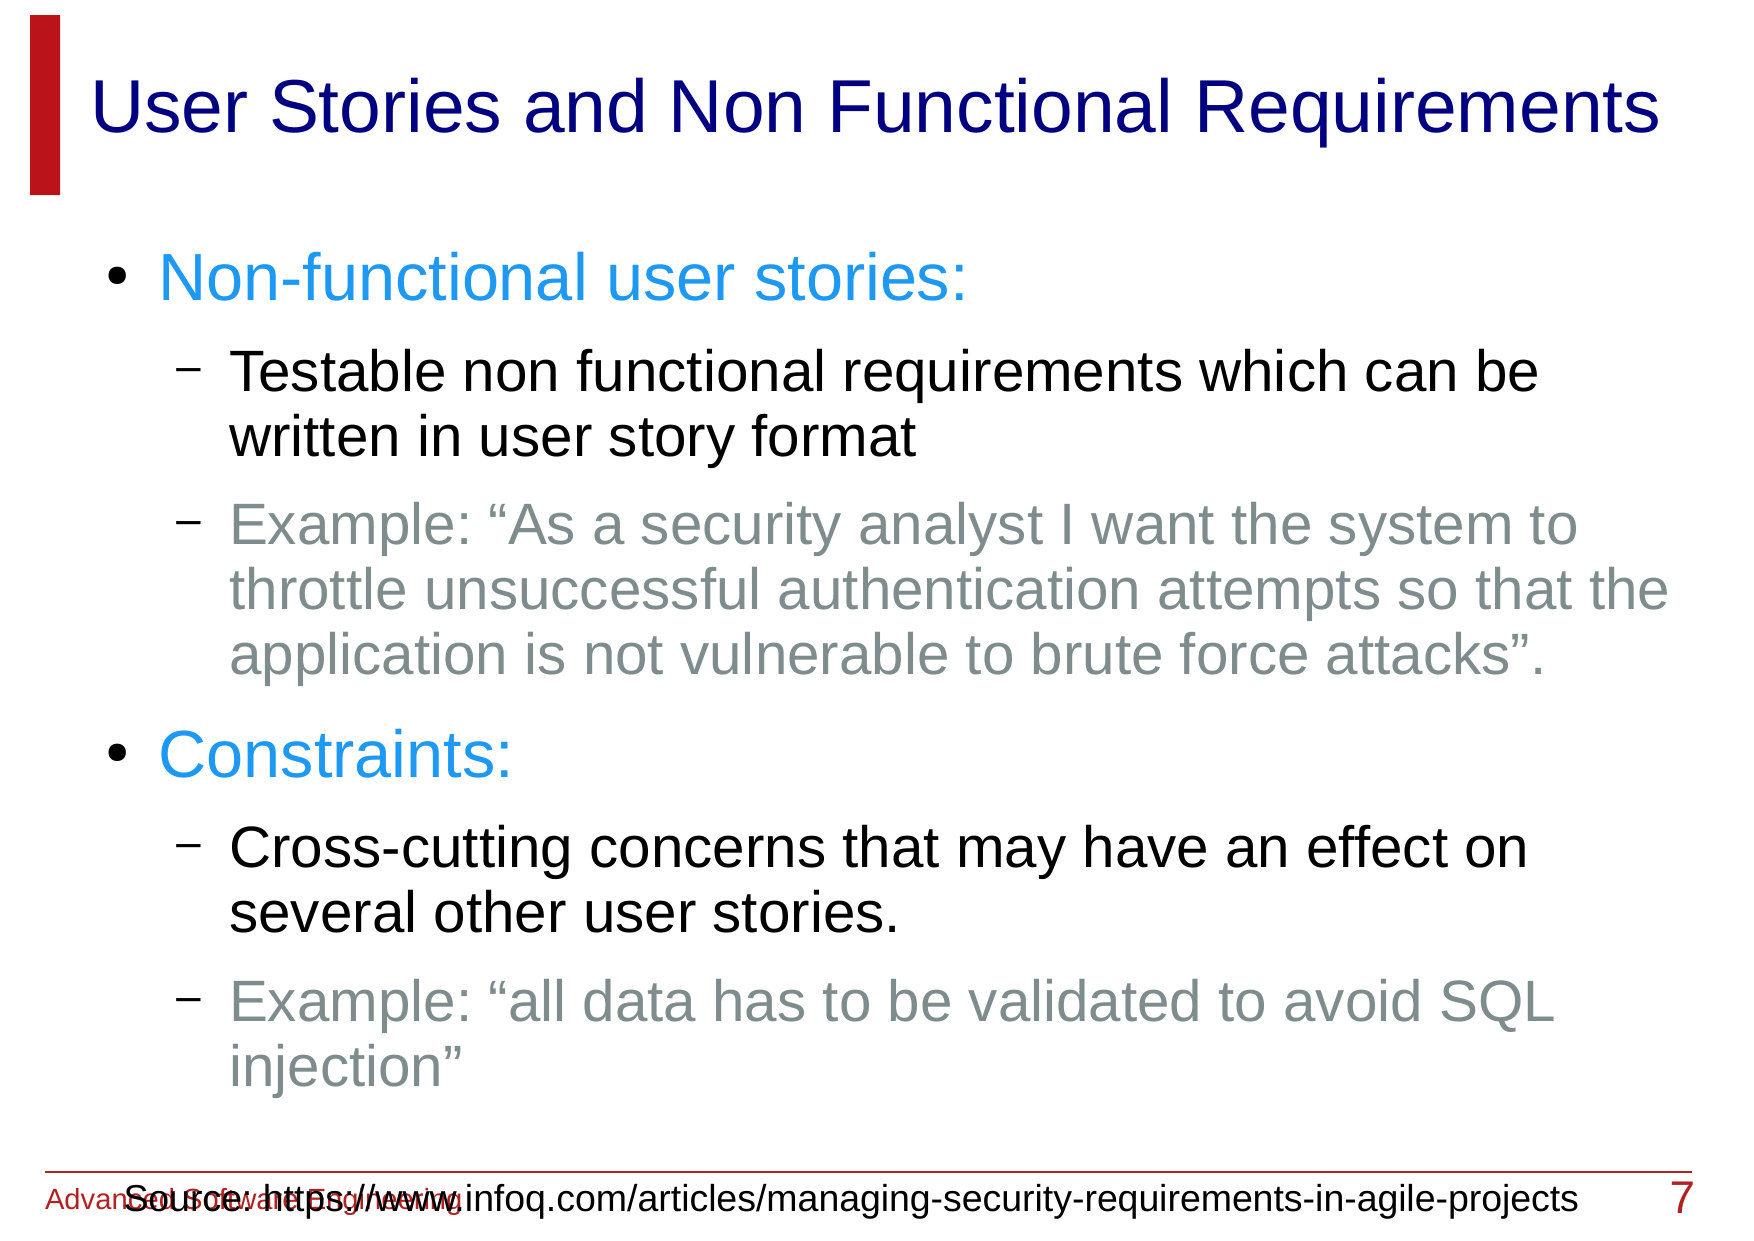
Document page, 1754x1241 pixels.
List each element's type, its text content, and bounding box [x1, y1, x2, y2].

title User Stories and Non Functional Requirements [90, 17, 1696, 196]
text_box Source: https://www.infoq.com/articles/managing-security-requirements-in-agile-projects [108, 1170, 1696, 1227]
list Non-functional user stories: Testable non functional requirements which can be written in user story format Example: “As a security analyst I want the system to throttle unsuccessful authentication attempts so that the application is not vulnerable to brute force attacks”. Constraints: Cross-cutting concerns that may have an effect on several other user stories. Example: “all data has to be validated to avoid SQL injection” [87, 240, 1696, 1130]
